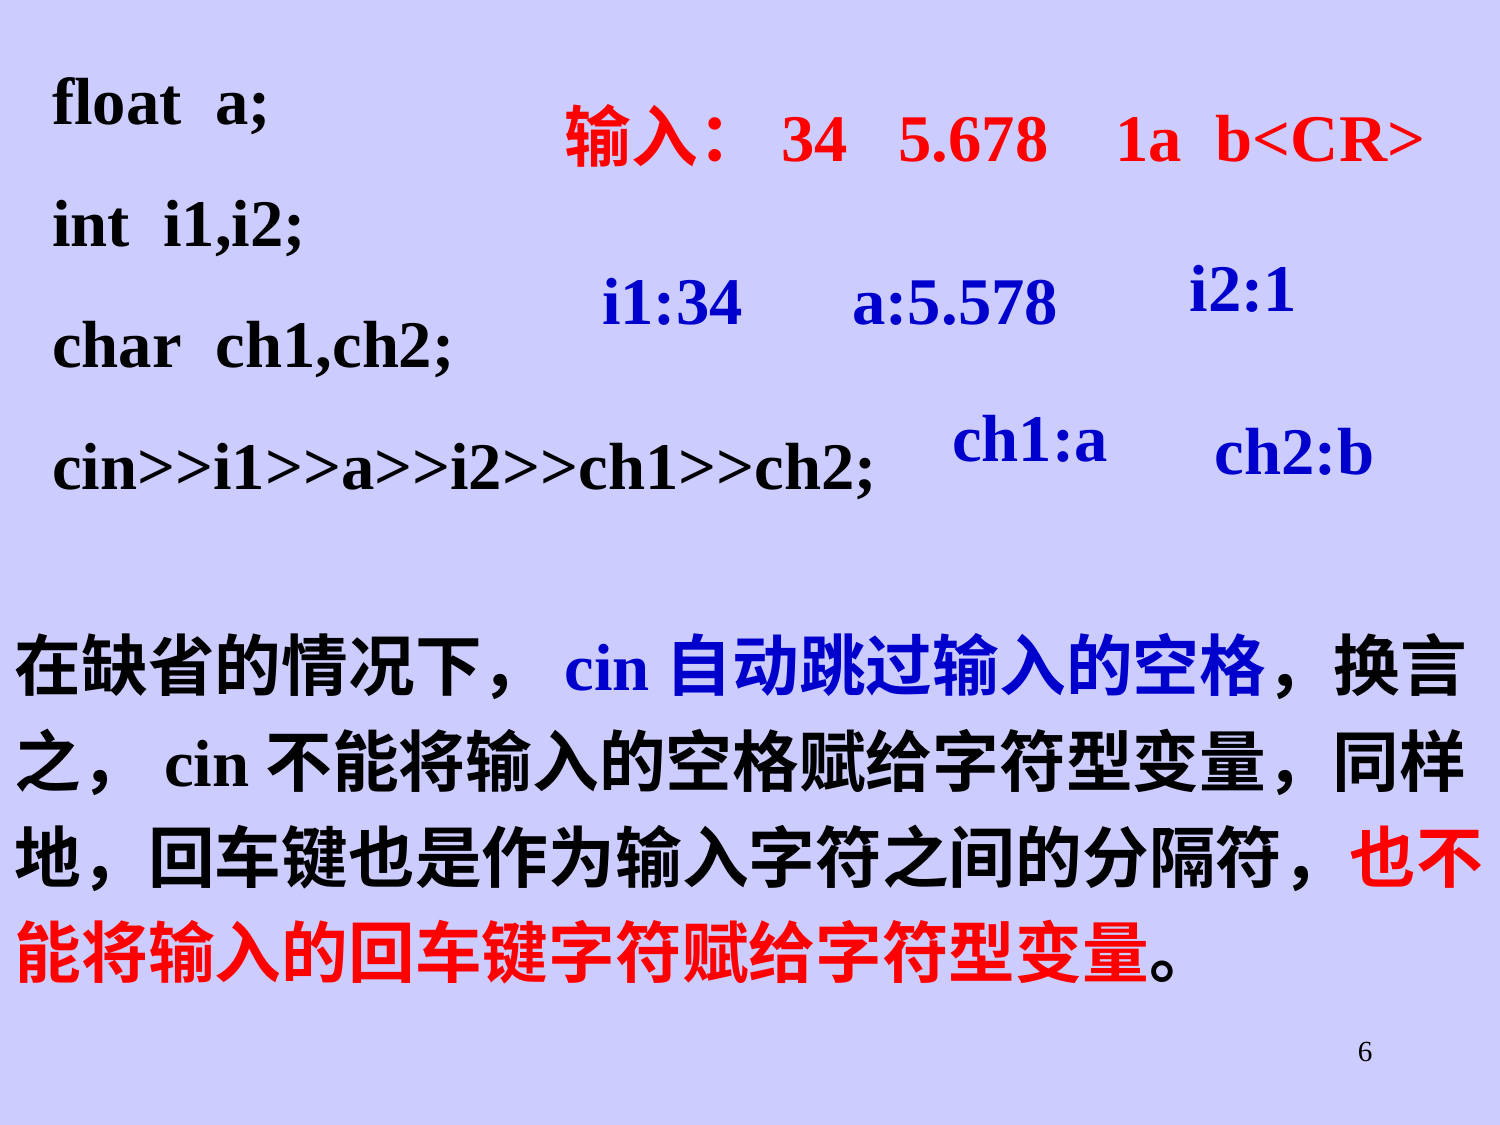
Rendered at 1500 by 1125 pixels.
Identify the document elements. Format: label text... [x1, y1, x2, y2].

text_box 在缺省的情况下，cin自动跳过输入的空格，换言之，cin不能将输入的空格赋给字符型变量，同样地，回车键也是作为输入字符之间的分隔符，也不能将输入的回车键字符赋给字符型变量。 [0, 599, 1500, 1000]
text_box a:5.578 [837, 249, 1113, 346]
text_box float a; int i1,i2; char ch1,ch2; cin>>i1>>a>>i2>>ch1>>ch2; [37, 49, 1151, 511]
text_box ch2:b [1199, 399, 1463, 496]
text_box <编号> [1074, 1025, 1388, 1101]
text_box i1:34 [587, 249, 788, 346]
text_box ch1:a [937, 387, 1163, 483]
text_box i2:1 [1175, 237, 1388, 333]
text_box 输入：34 5.678 1a b<CR> [549, 87, 1463, 183]
